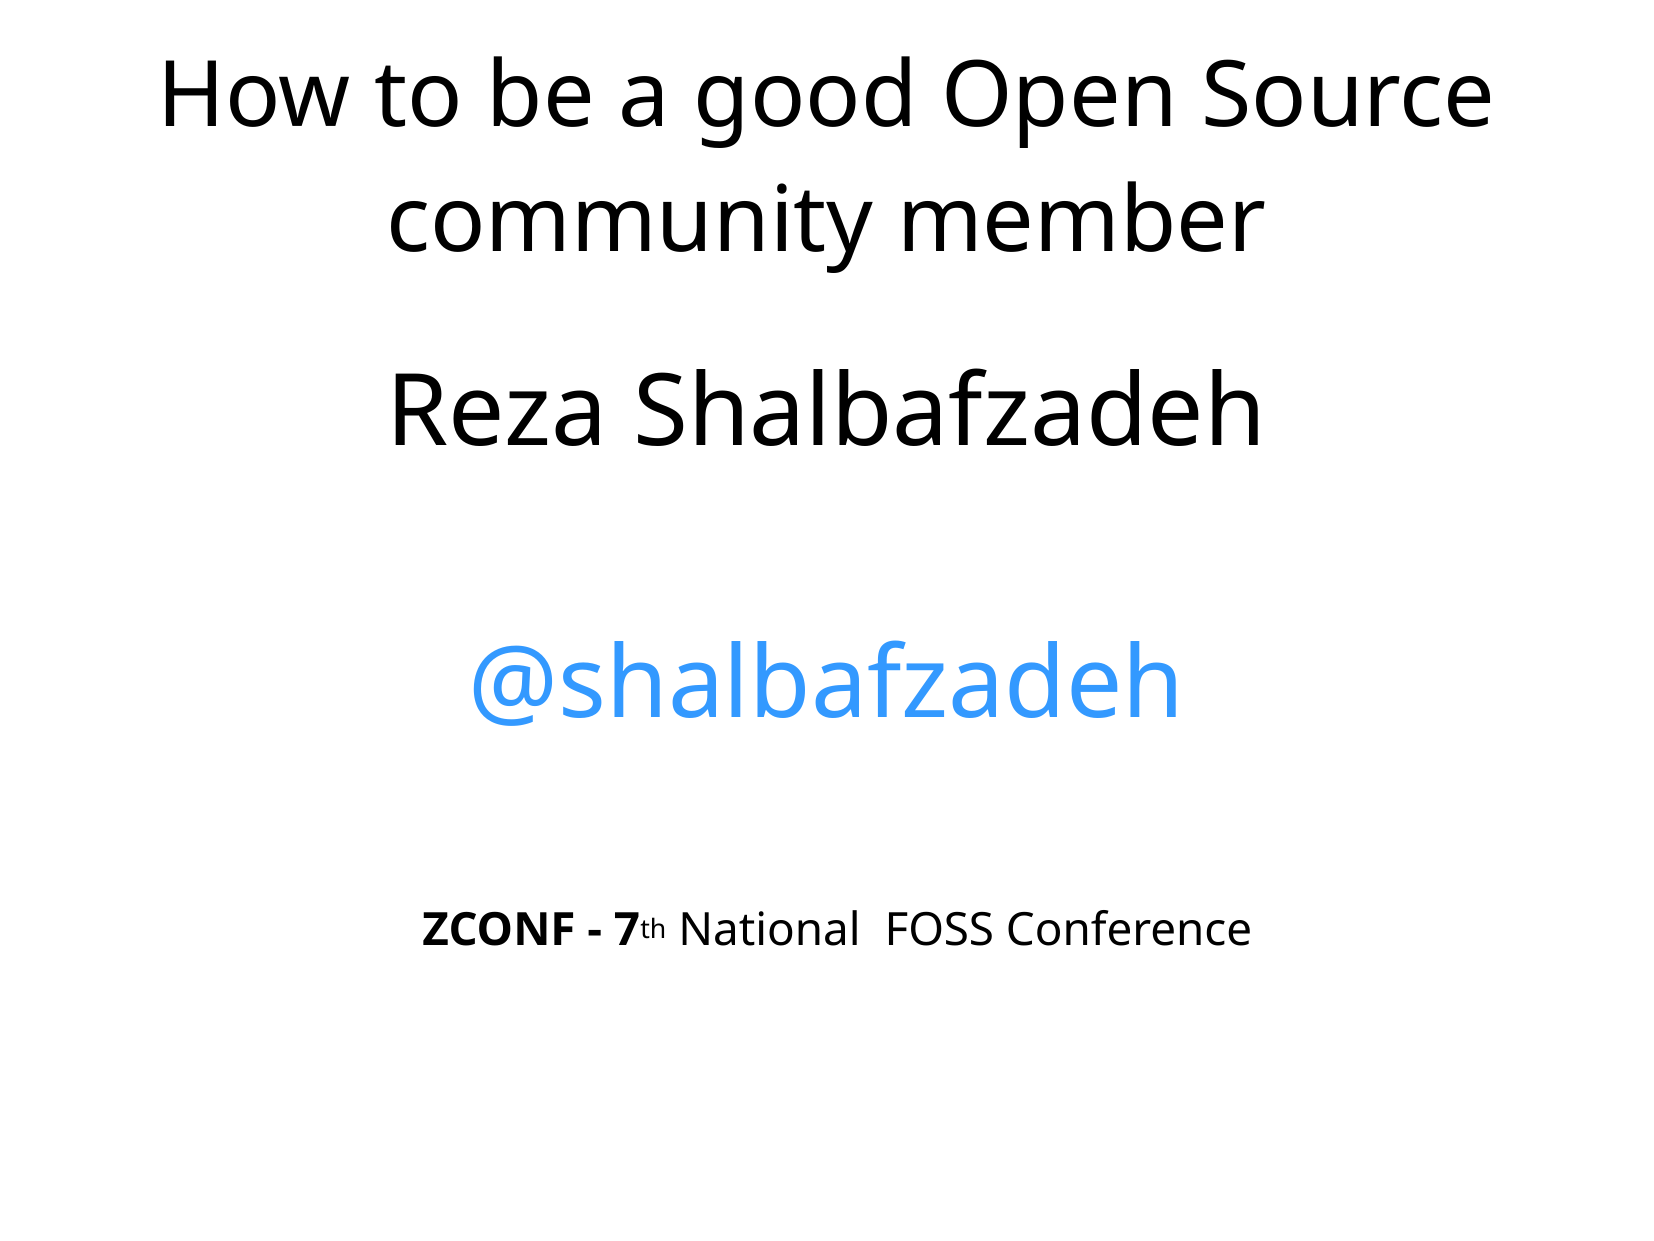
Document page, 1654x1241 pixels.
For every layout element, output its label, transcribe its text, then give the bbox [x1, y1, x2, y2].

subtitle Reza Shalbafzadeh @shalbafzadeh ZCONF - 7th National FOSS Conference [82, 290, 1571, 1010]
title How to be a good Open Source community member [82, 42, 1571, 264]
